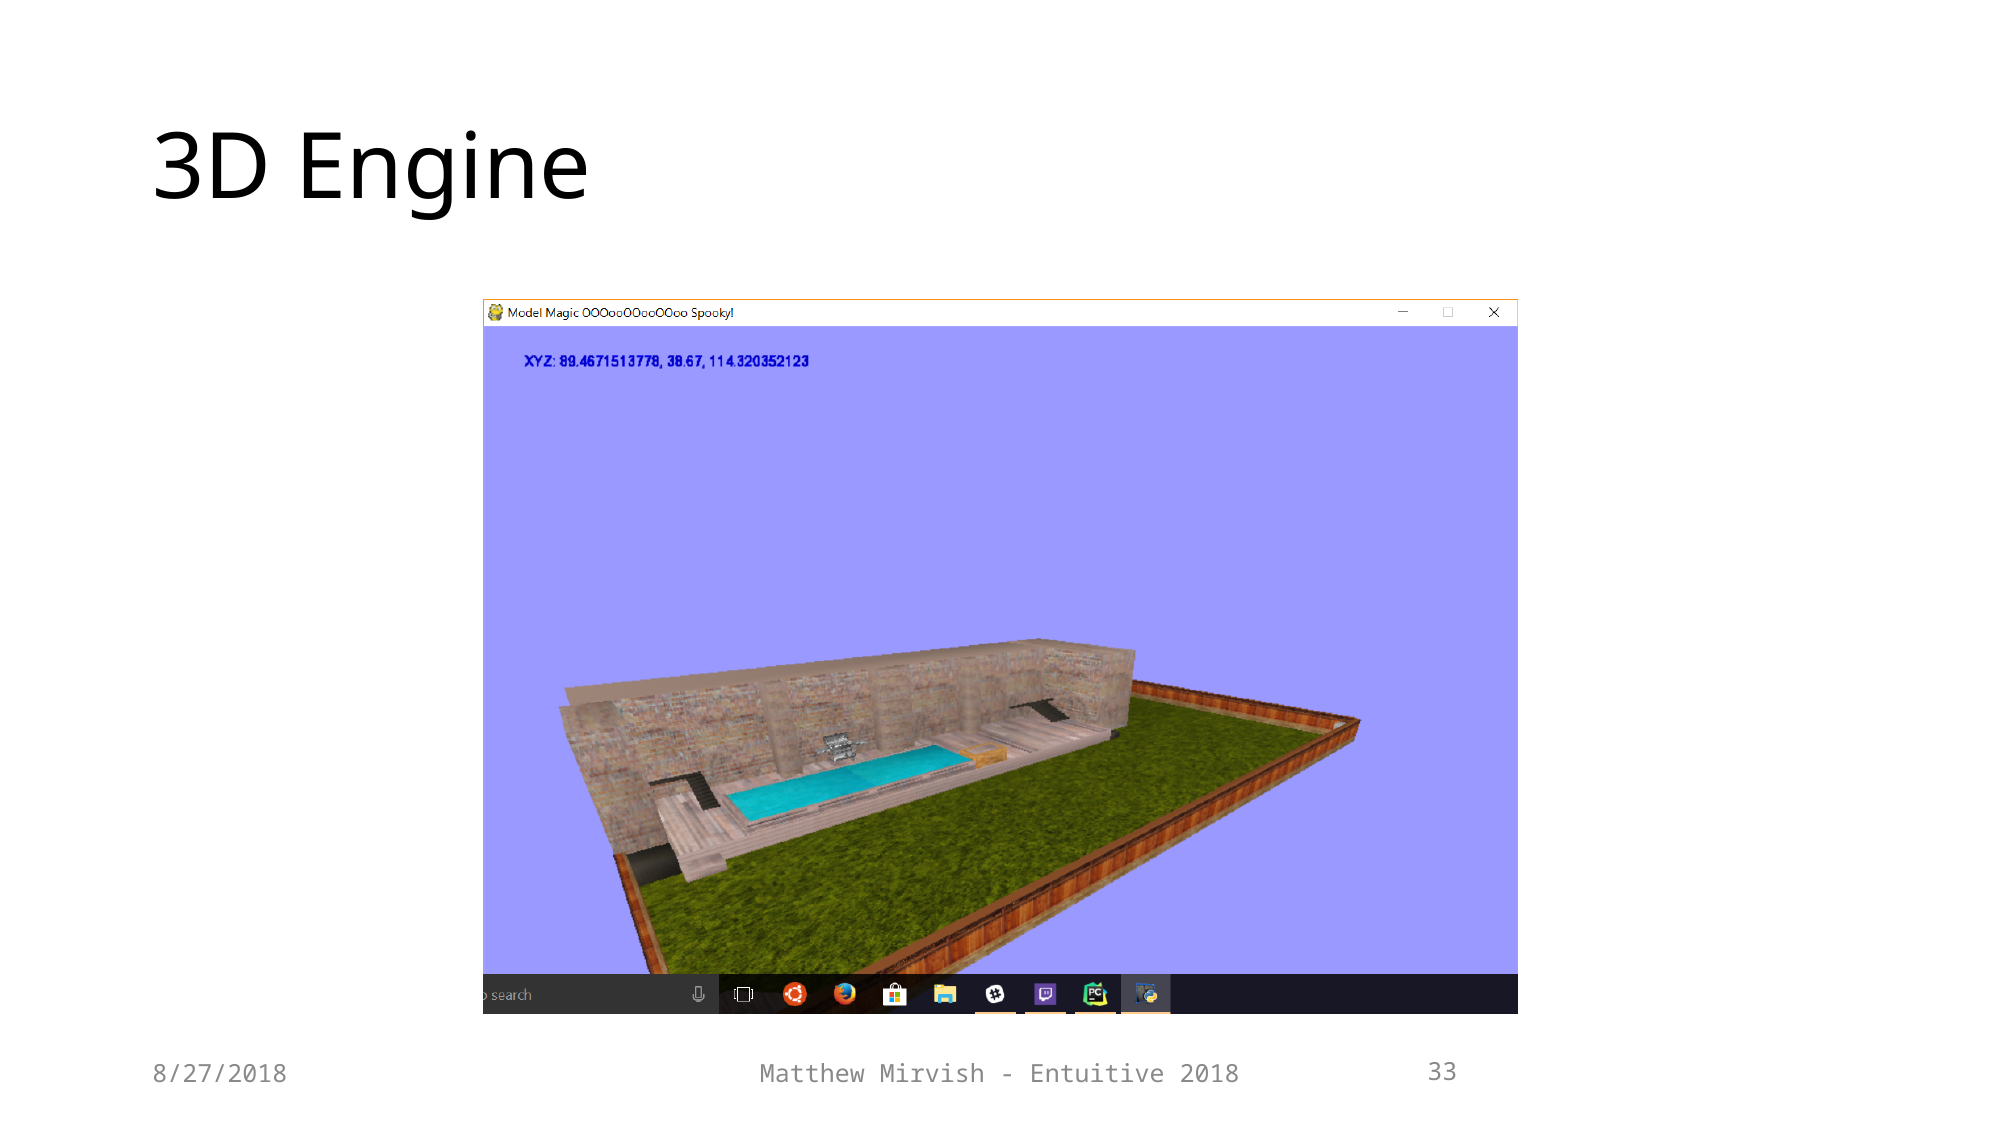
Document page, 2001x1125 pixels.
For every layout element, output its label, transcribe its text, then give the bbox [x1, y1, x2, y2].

text_box Matthew Mirvish - Entuitive 2018 [662, 1042, 1338, 1103]
picture [483, 299, 1518, 1014]
text_box 33 [1412, 1042, 1863, 1103]
title 3D Engine [137, 59, 1863, 278]
text_box 8/27/2018 [137, 1042, 588, 1103]
